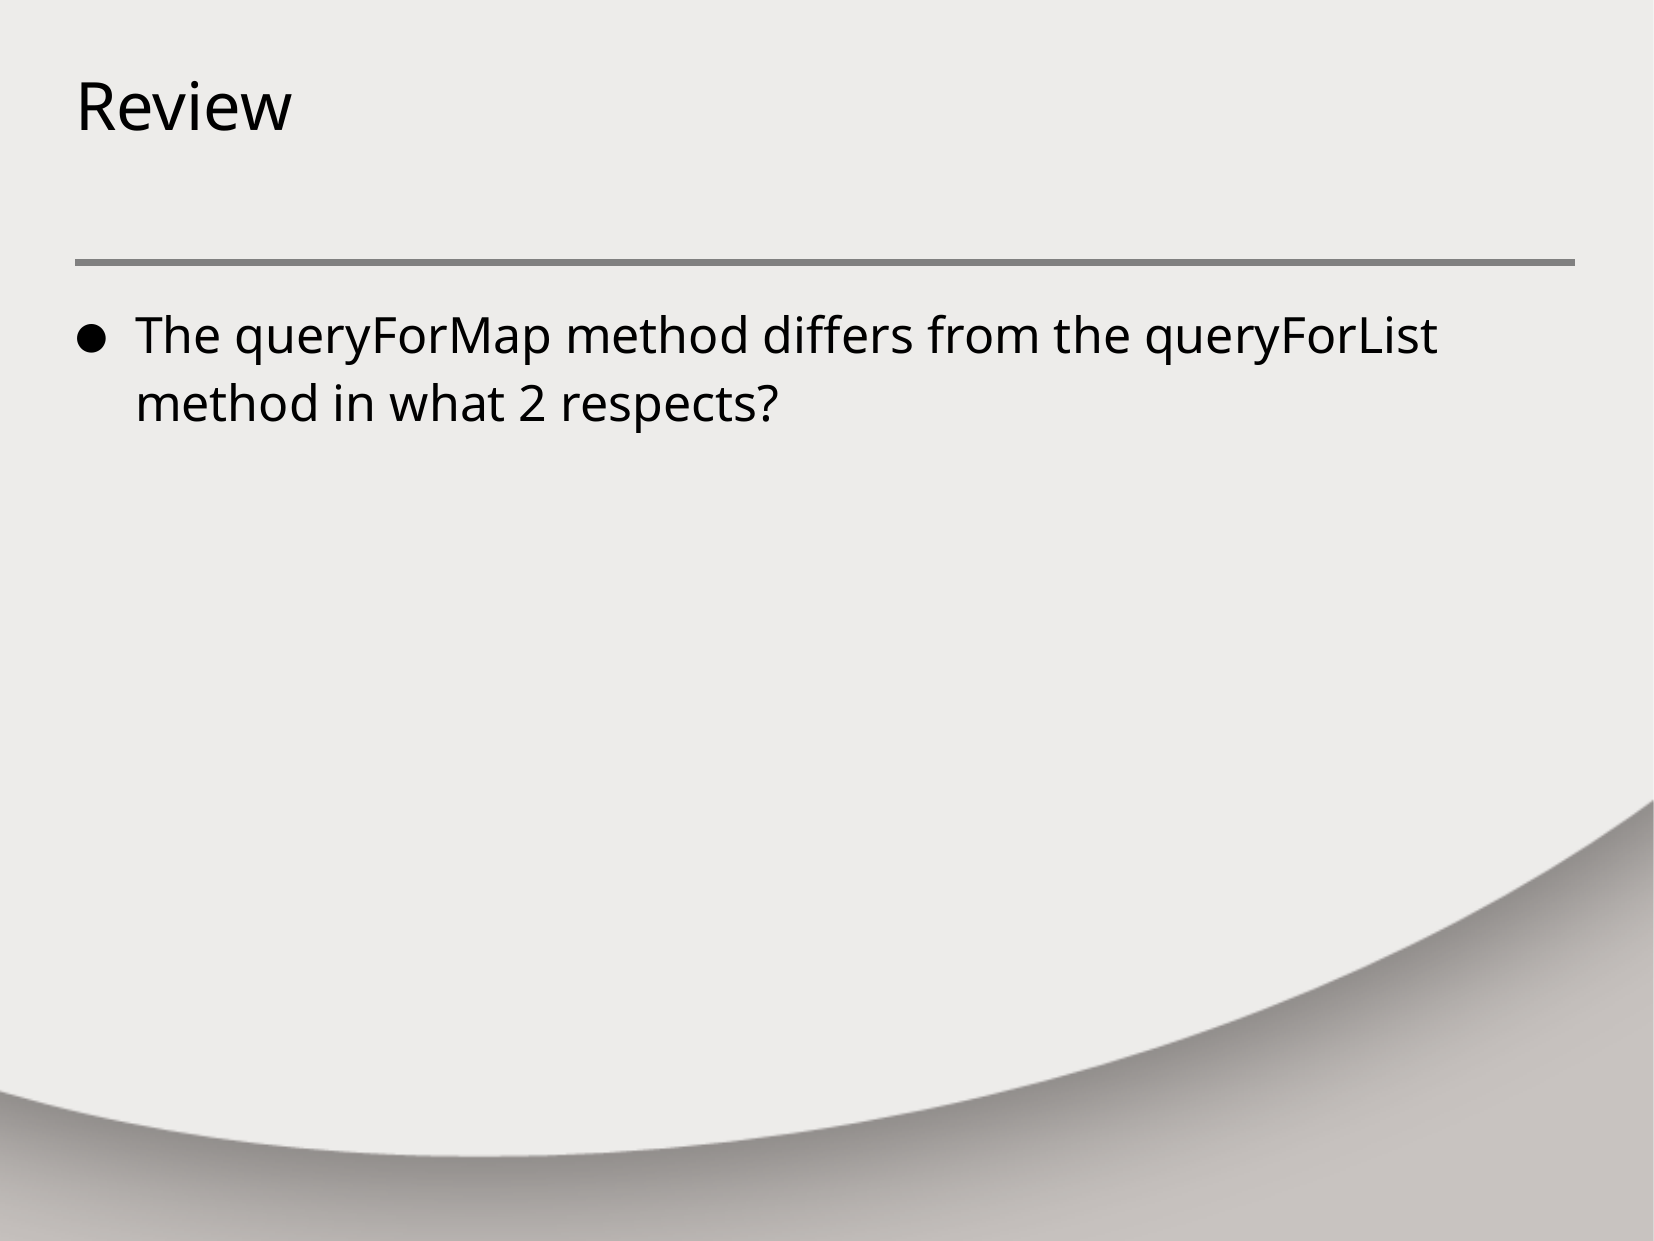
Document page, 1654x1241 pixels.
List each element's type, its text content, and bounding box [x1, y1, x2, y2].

picture [0, 0, 1654, 1241]
list The queryForMap method differs from the queryForList method in what 2 respects? [75, 300, 1576, 1163]
title Review [75, 75, 1576, 226]
